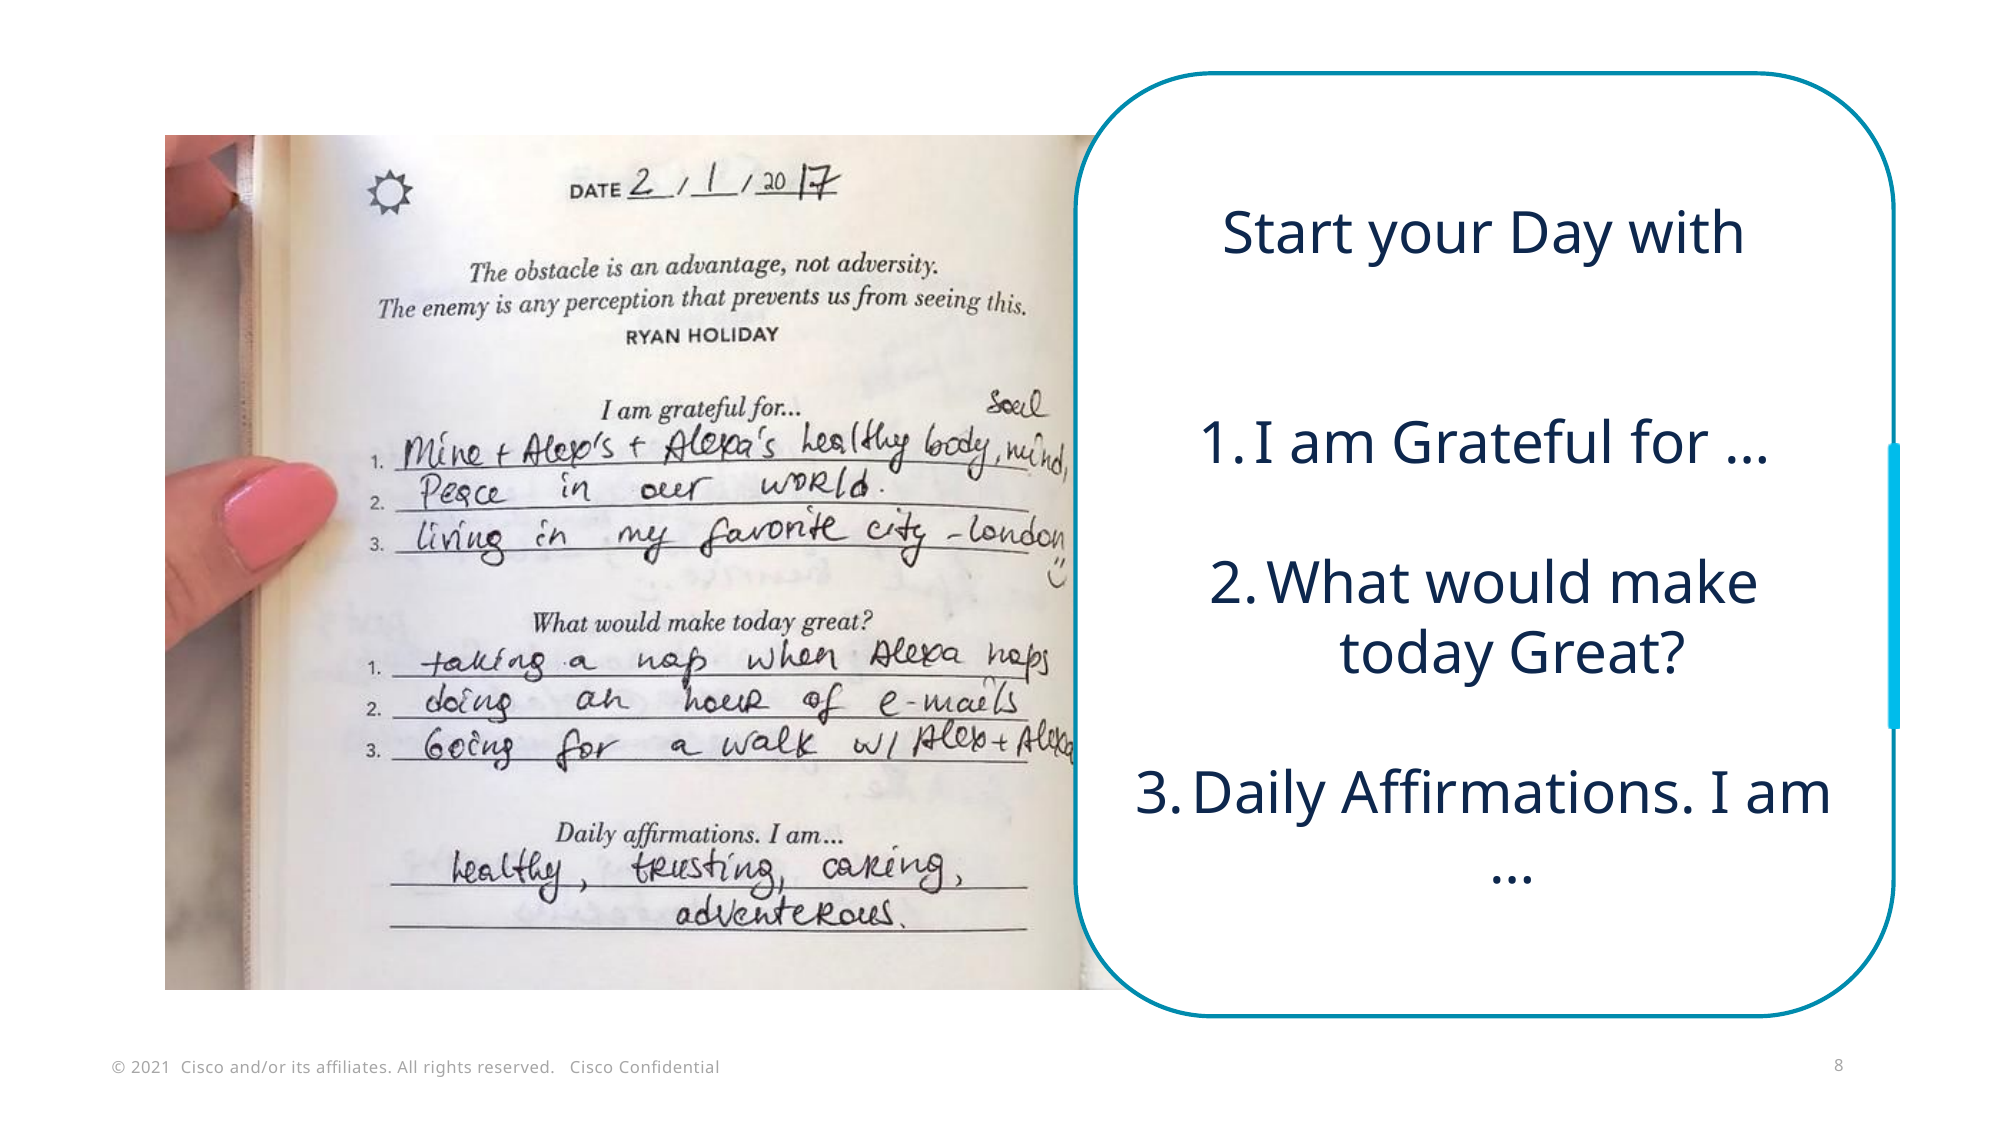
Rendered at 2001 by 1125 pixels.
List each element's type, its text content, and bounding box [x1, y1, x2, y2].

picture [165, 135, 1126, 990]
picture [1887, 443, 1891, 729]
text_box Start your Day with I am Grateful for … What would make today Great? Daily Affirmations. I am … [1075, 73, 1894, 1017]
